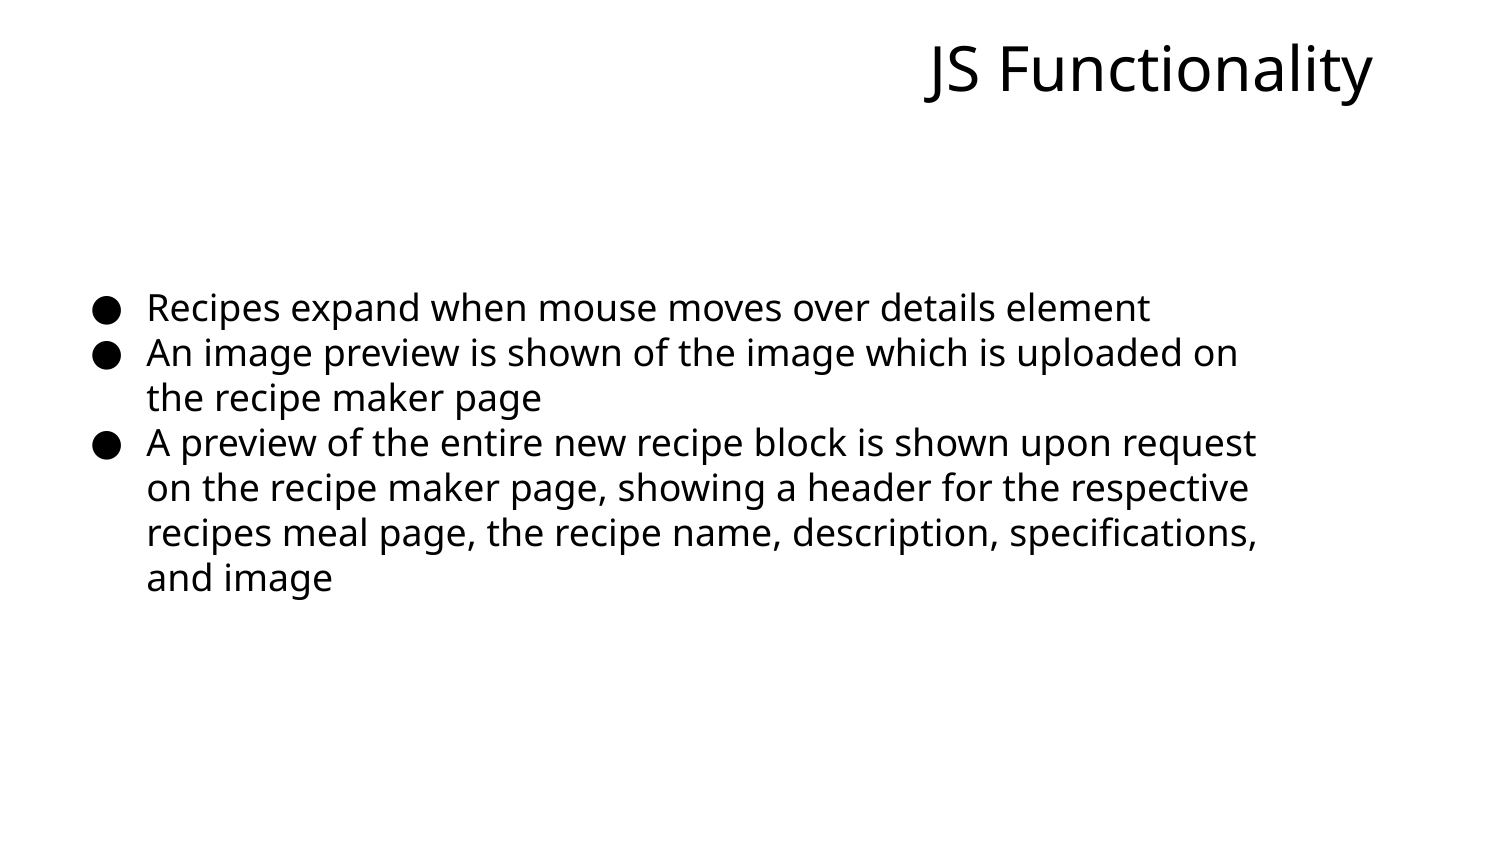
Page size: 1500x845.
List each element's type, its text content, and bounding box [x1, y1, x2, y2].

text_box JS Functionality [915, 13, 1480, 108]
text_box Recipes expand when mouse moves over details element An image preview is shown of the image which is uploaded on the recipe maker page A preview of the entire new recipe block is shown upon request on the recipe maker page, showing a header for the respective recipes meal page, the recipe name, description, specifications, and image [56, 268, 1314, 708]
